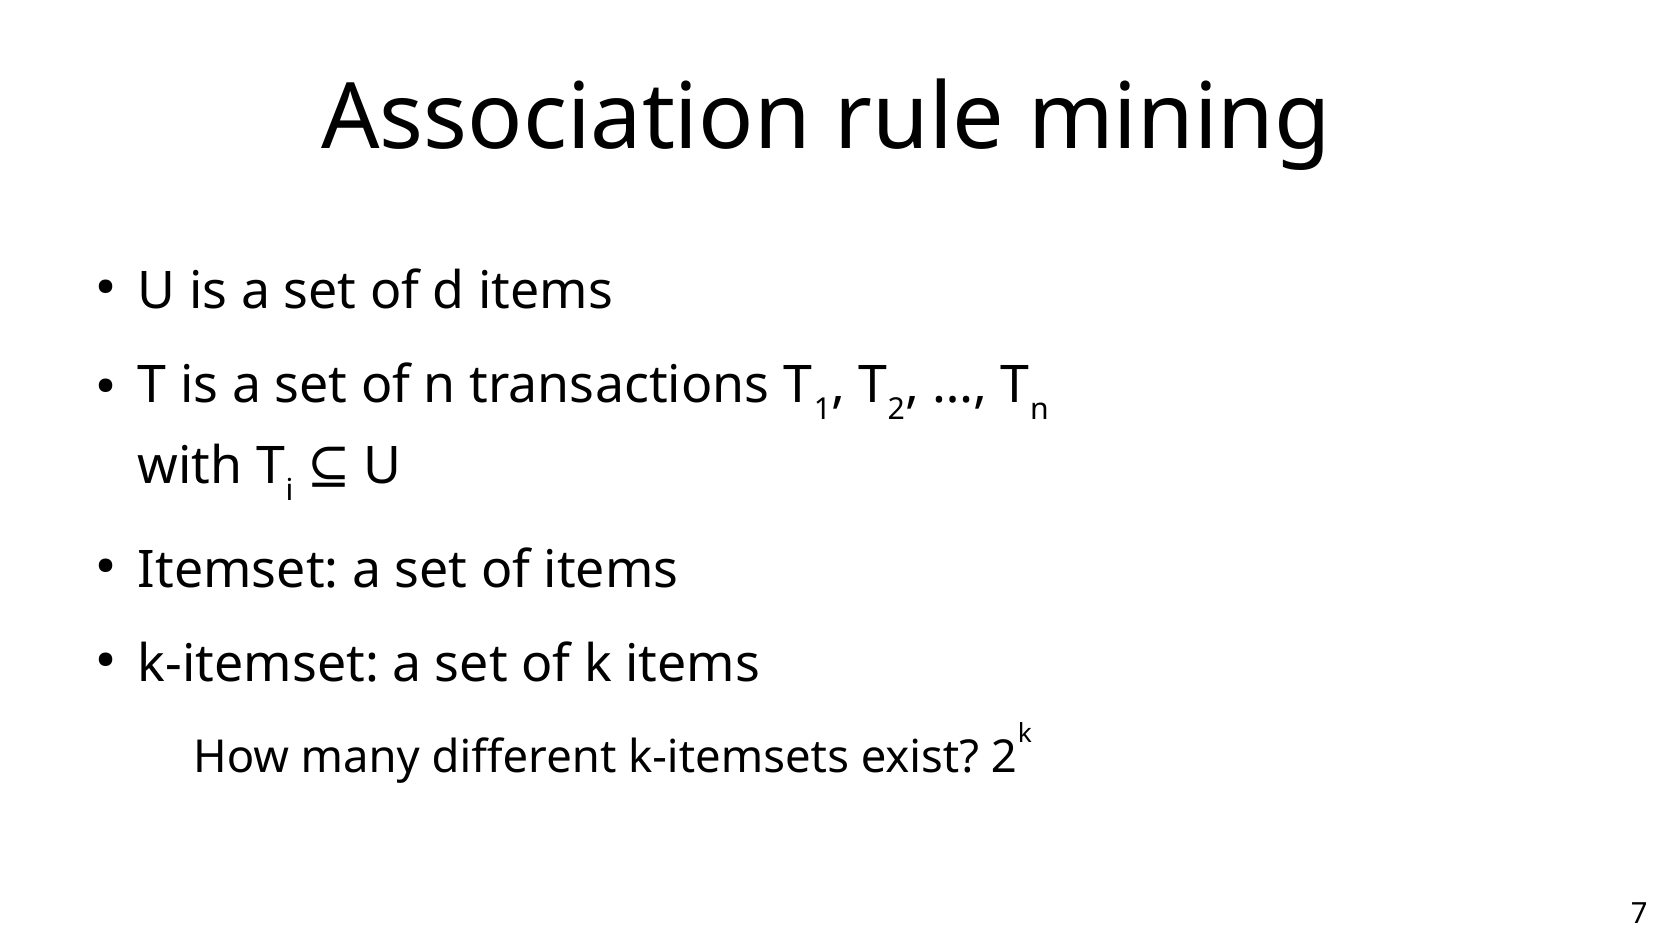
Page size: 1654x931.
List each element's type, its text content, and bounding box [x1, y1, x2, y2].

title Association rule mining [82, 1, 1571, 226]
list U is a set of d items T is a set of n transactions T1, T2, …, Tn with Ti ⊆ U Itemset: a set of items k-itemset: a set of k items How many different k-itemsets exist? 2k [82, 253, 1571, 793]
